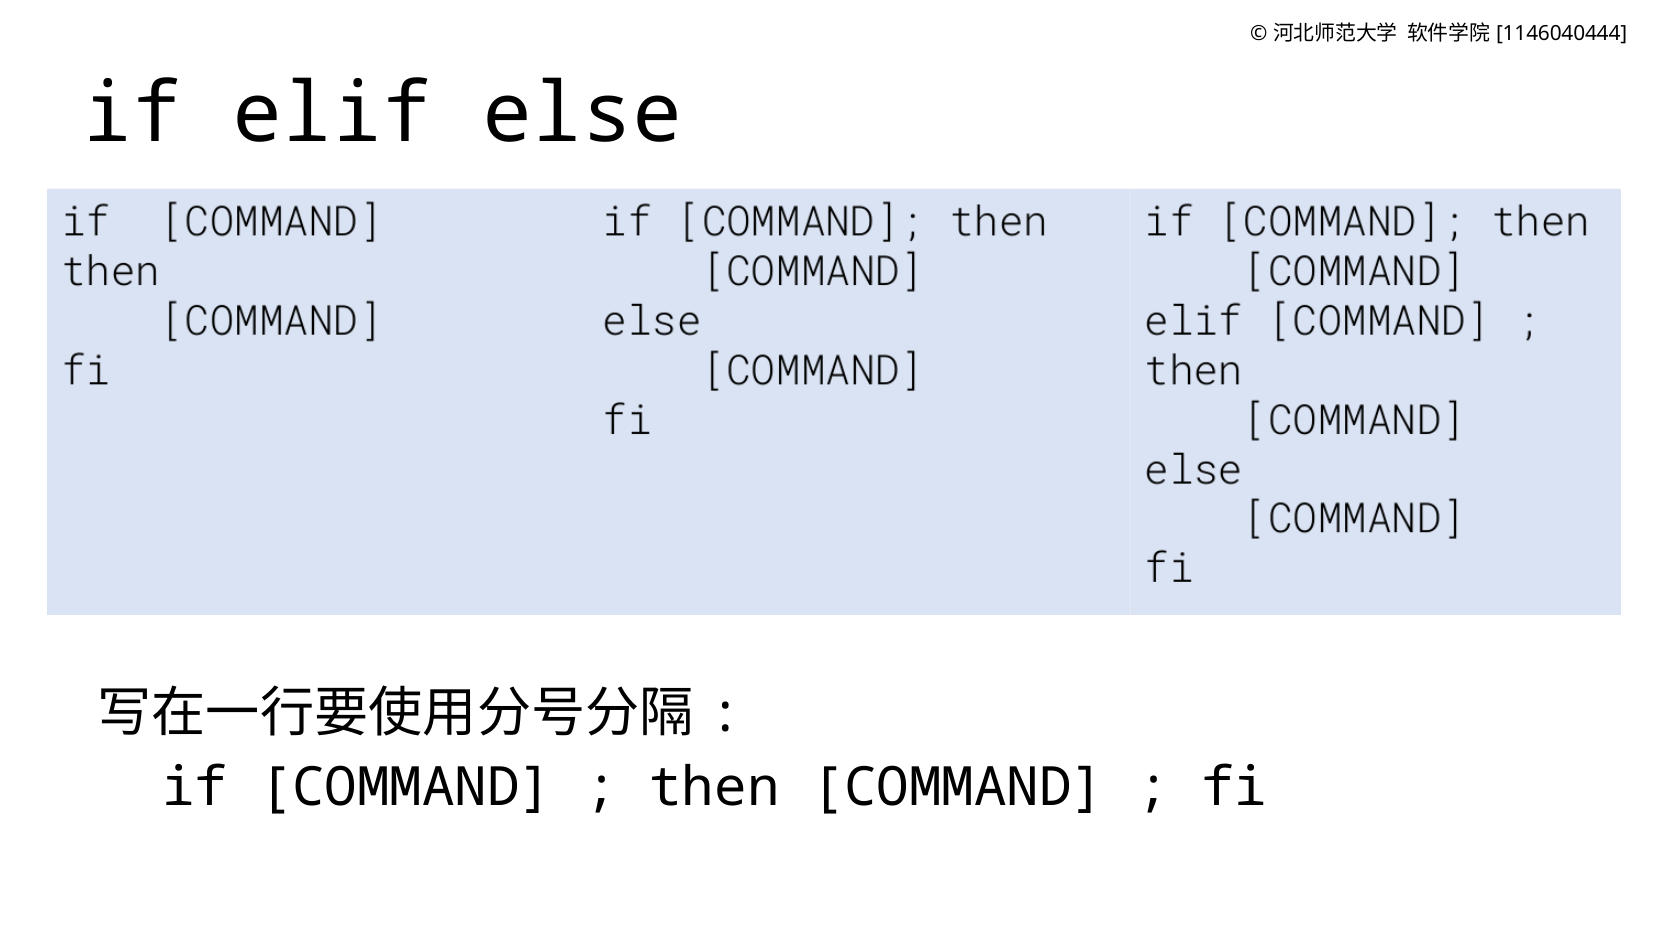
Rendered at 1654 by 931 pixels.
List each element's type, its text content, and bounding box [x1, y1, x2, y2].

picture [47, 188, 1621, 615]
text_box 写在一行要使用分号分隔: if [COMMAND] ; then [COMMAND] ; fi [82, 661, 1501, 802]
title if elif else [82, 37, 1571, 188]
